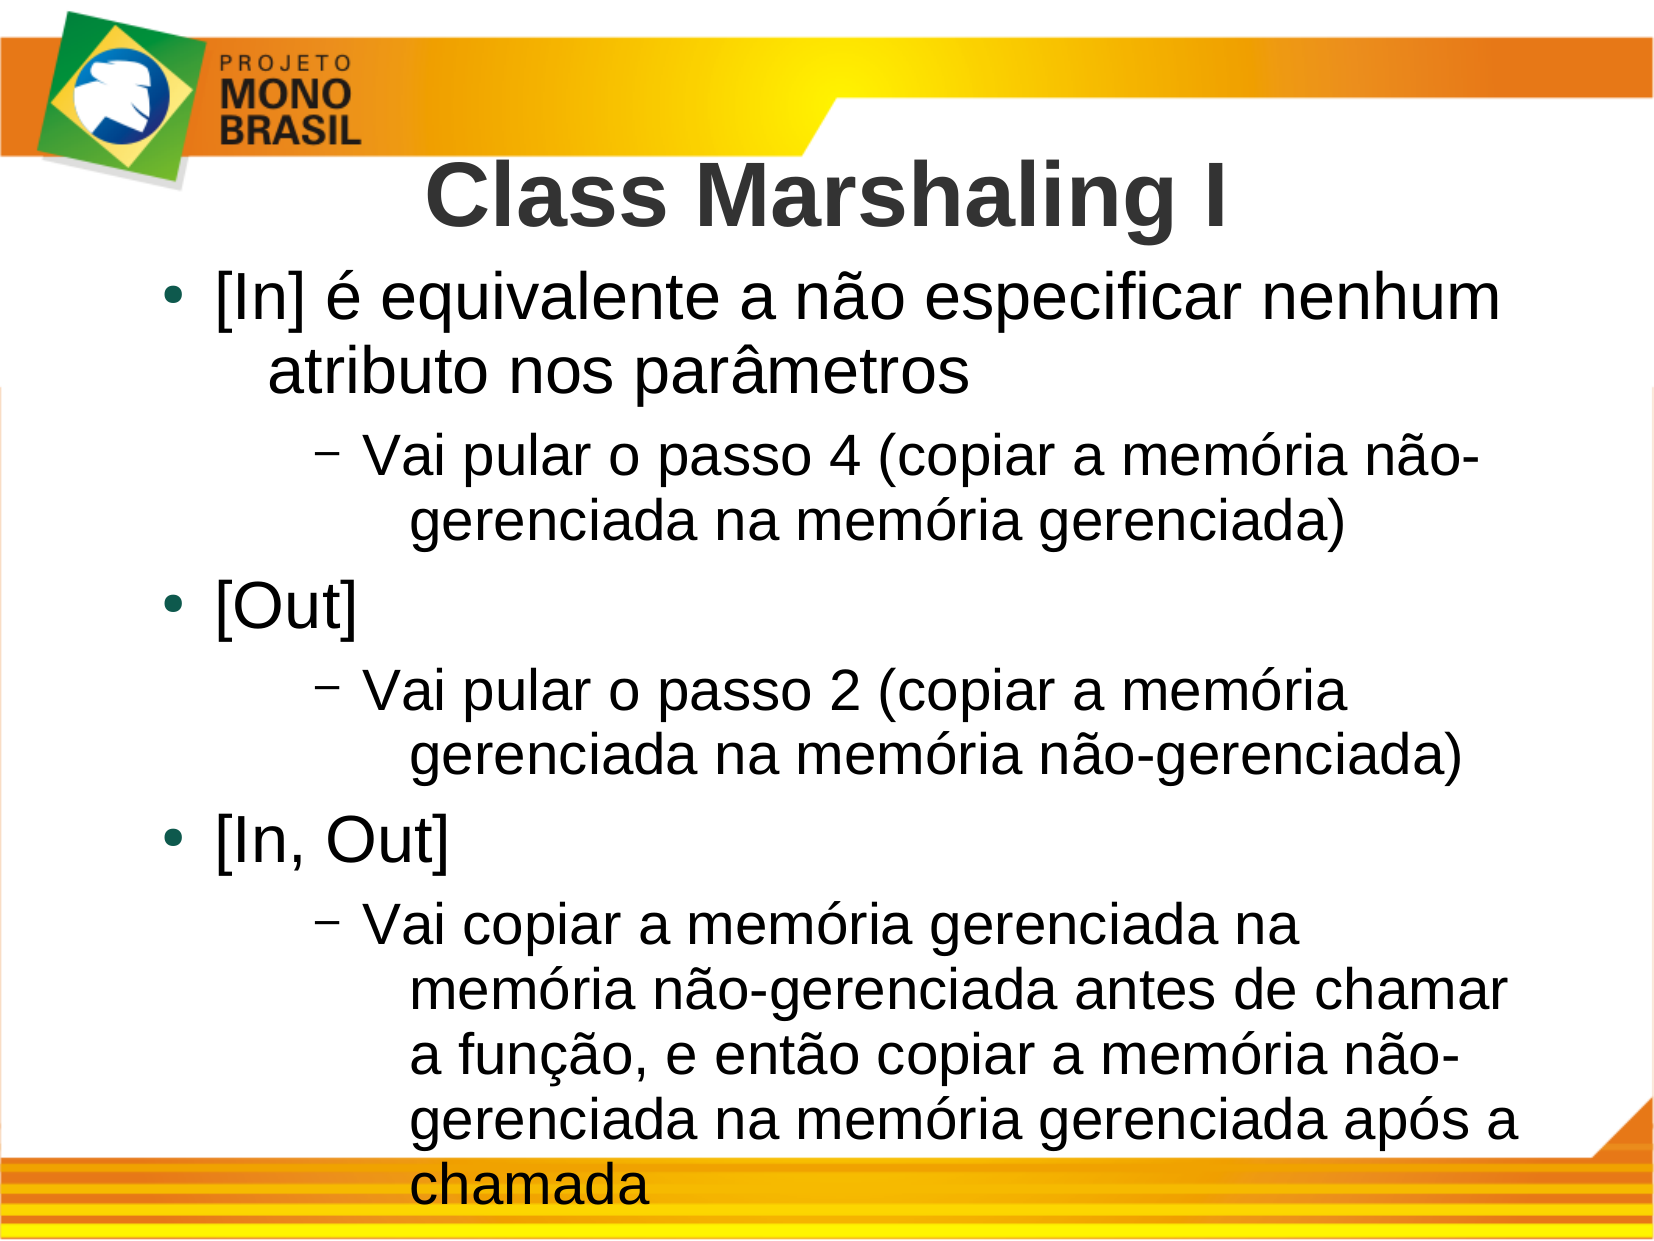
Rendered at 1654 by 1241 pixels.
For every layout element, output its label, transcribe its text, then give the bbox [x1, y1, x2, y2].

list [In] é equivalente a não especificar nenhum atributo nos parâmetros Vai pular o passo 4 (copiar a memória não-gerenciada na memória gerenciada) [Out] Vai pular o passo 2 (copiar a memória gerenciada na memória não-gerenciada) [In, Out] Vai copiar a memória gerenciada na memória não-gerenciada antes de chamar a função, e então copiar a memória não-gerenciada na memória gerenciada após a chamada [126, 258, 1539, 1152]
picture [0, 0, 1654, 1241]
title Class Marshaling I [121, 91, 1534, 299]
